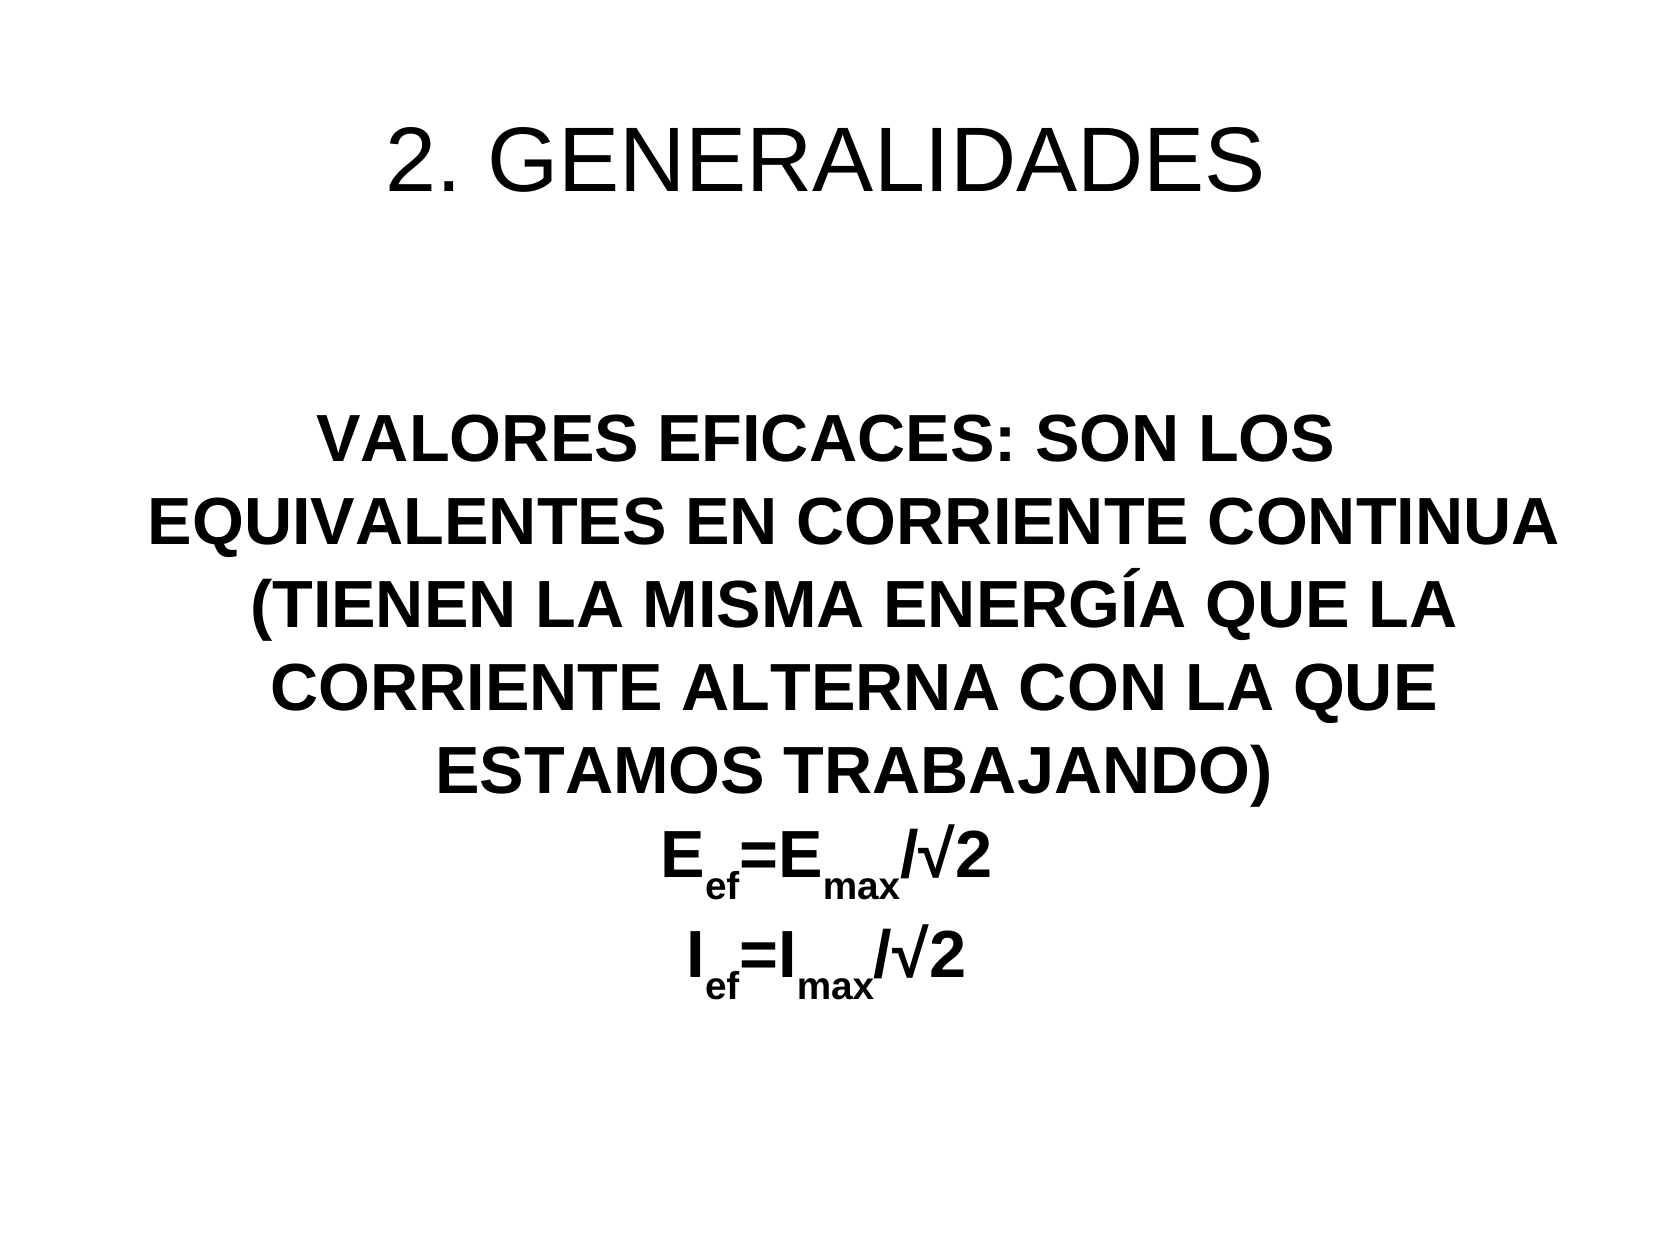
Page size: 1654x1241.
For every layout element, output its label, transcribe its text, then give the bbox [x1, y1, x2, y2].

subtitle VALORES EFICACES: SON LOS EQUIVALENTES EN CORRIENTE CONTINUA (TIENEN LA MISMA ENERGÍA QUE LA CORRIENTE ALTERNA CON LA QUE ESTAMOS TRABAJANDO) Eef=Emax/√2 Ief=Imax/√2 [82, 290, 1571, 1109]
title 2. GENERALIDADES [82, 38, 1571, 268]
